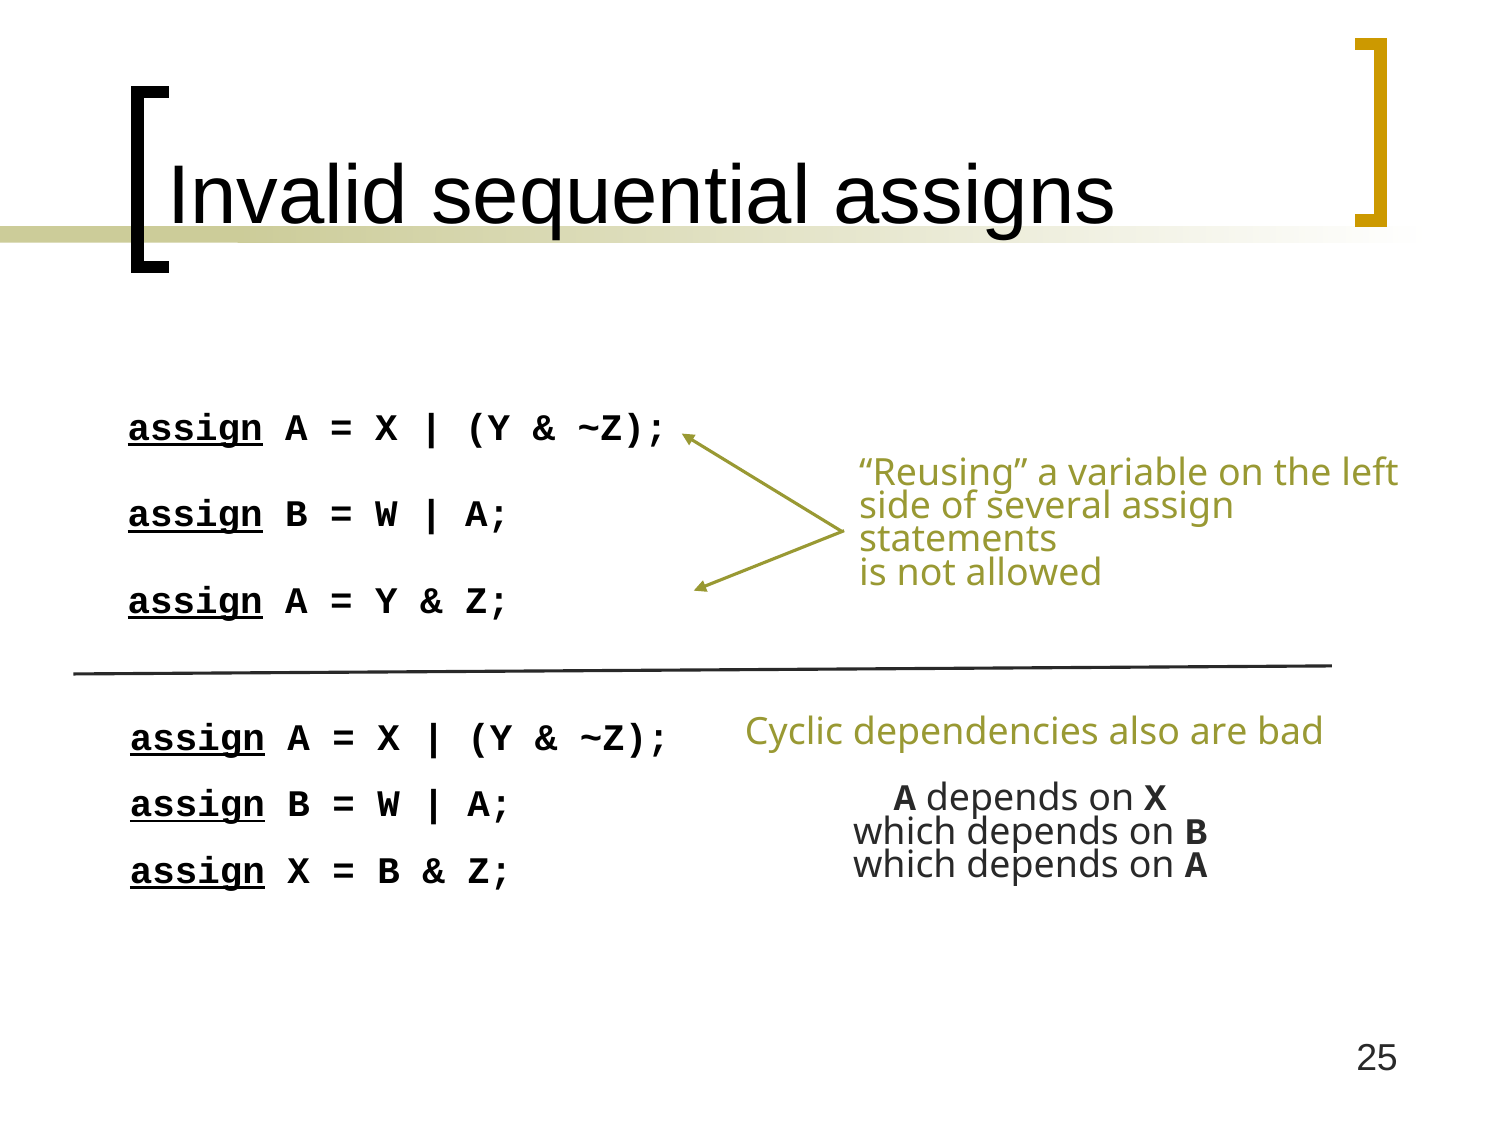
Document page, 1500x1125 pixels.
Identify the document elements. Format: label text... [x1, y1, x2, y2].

text_box assign A = X | (Y & ~Z); assign B = W | A; assign A = Y & Z; [124, 399, 671, 625]
text_box “Reusing” a variable on the left side of several assign statements is not allowed [856, 454, 1411, 598]
title Invalid sequential assigns [152, 15, 1328, 248]
text_box Cyclic dependencies also are bad A depends on X which depends on B which depends on A [741, 713, 1329, 890]
text_box assign A = X | (Y & ~Z); assign B = W | A; assign X = B & Z; [126, 719, 877, 896]
